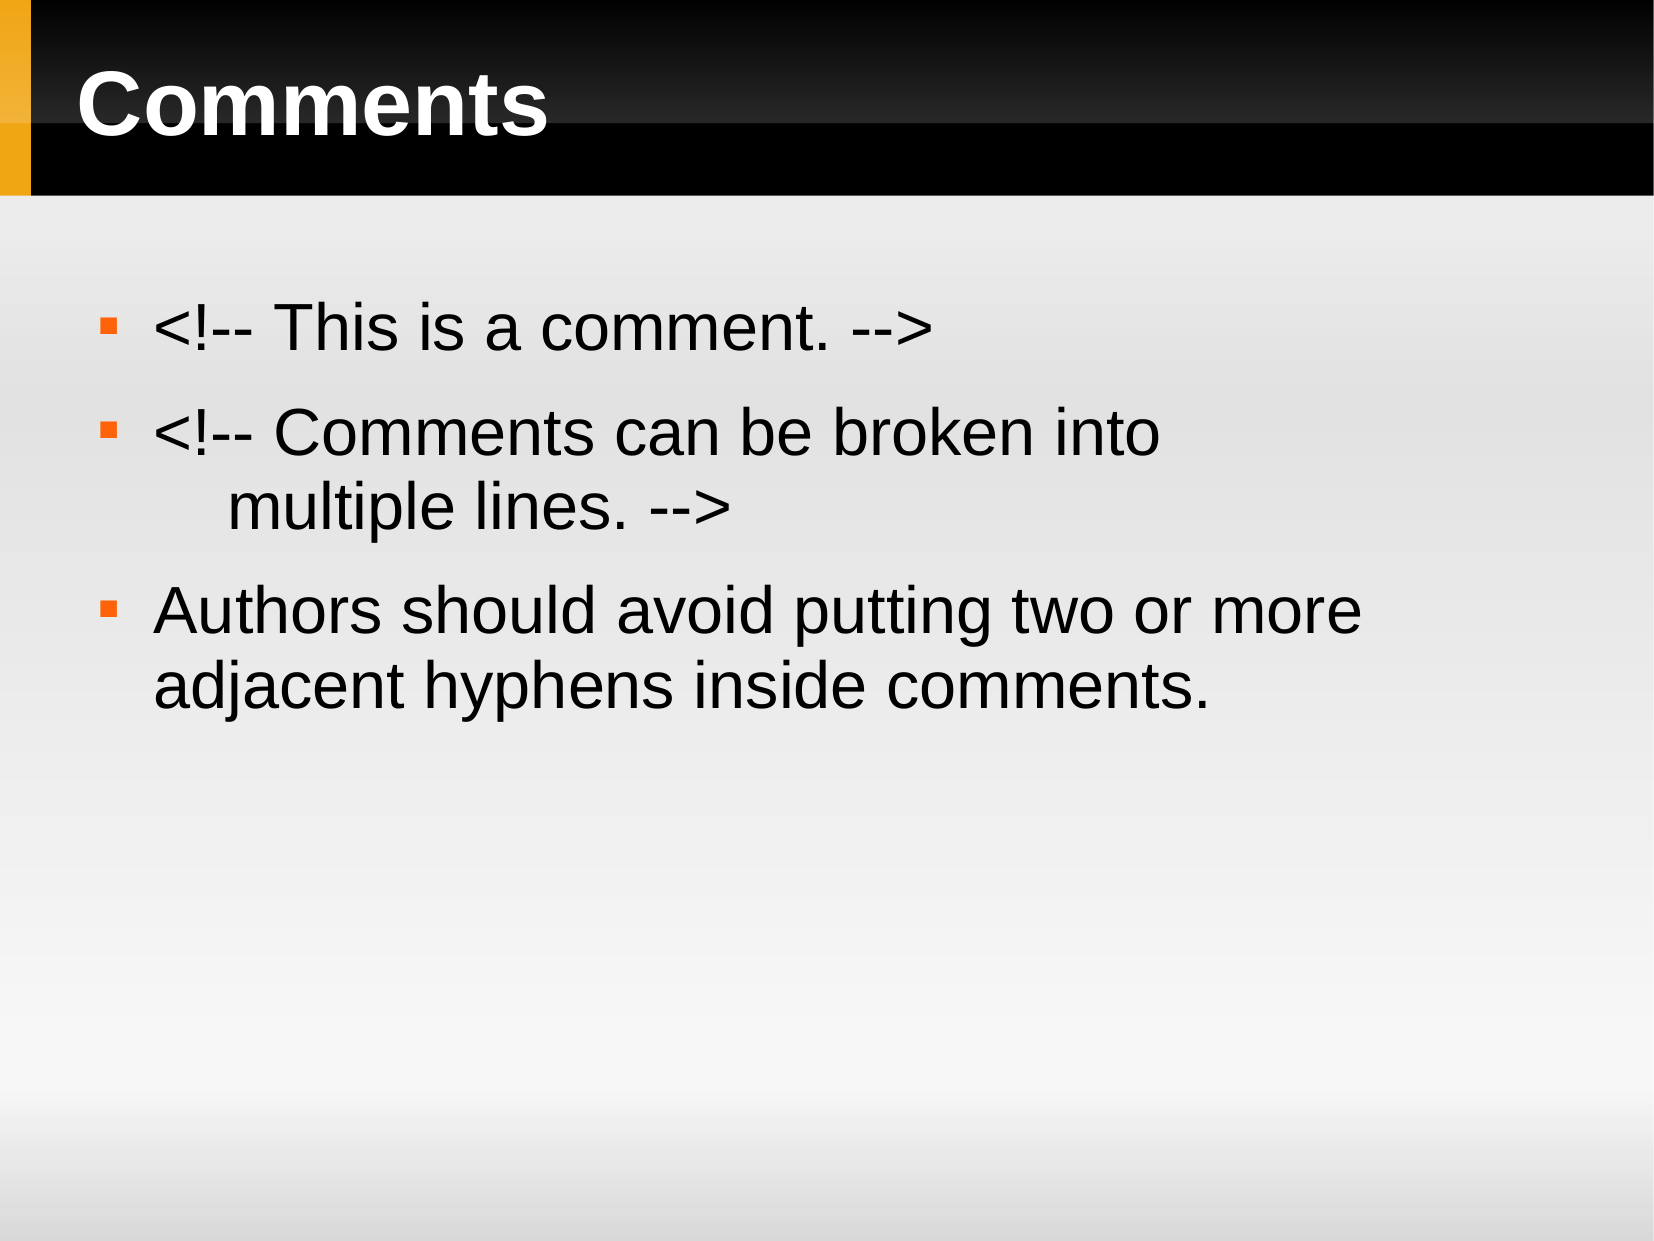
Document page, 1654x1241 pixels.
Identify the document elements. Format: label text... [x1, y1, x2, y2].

list <!-- This is a comment. --> <!-- Comments can be broken into multiple lines. --> Authors should avoid putting two or more adjacent hyphens inside comments. [82, 290, 1571, 1109]
picture [0, 0, 1654, 1241]
title Comments [76, 0, 1565, 208]
